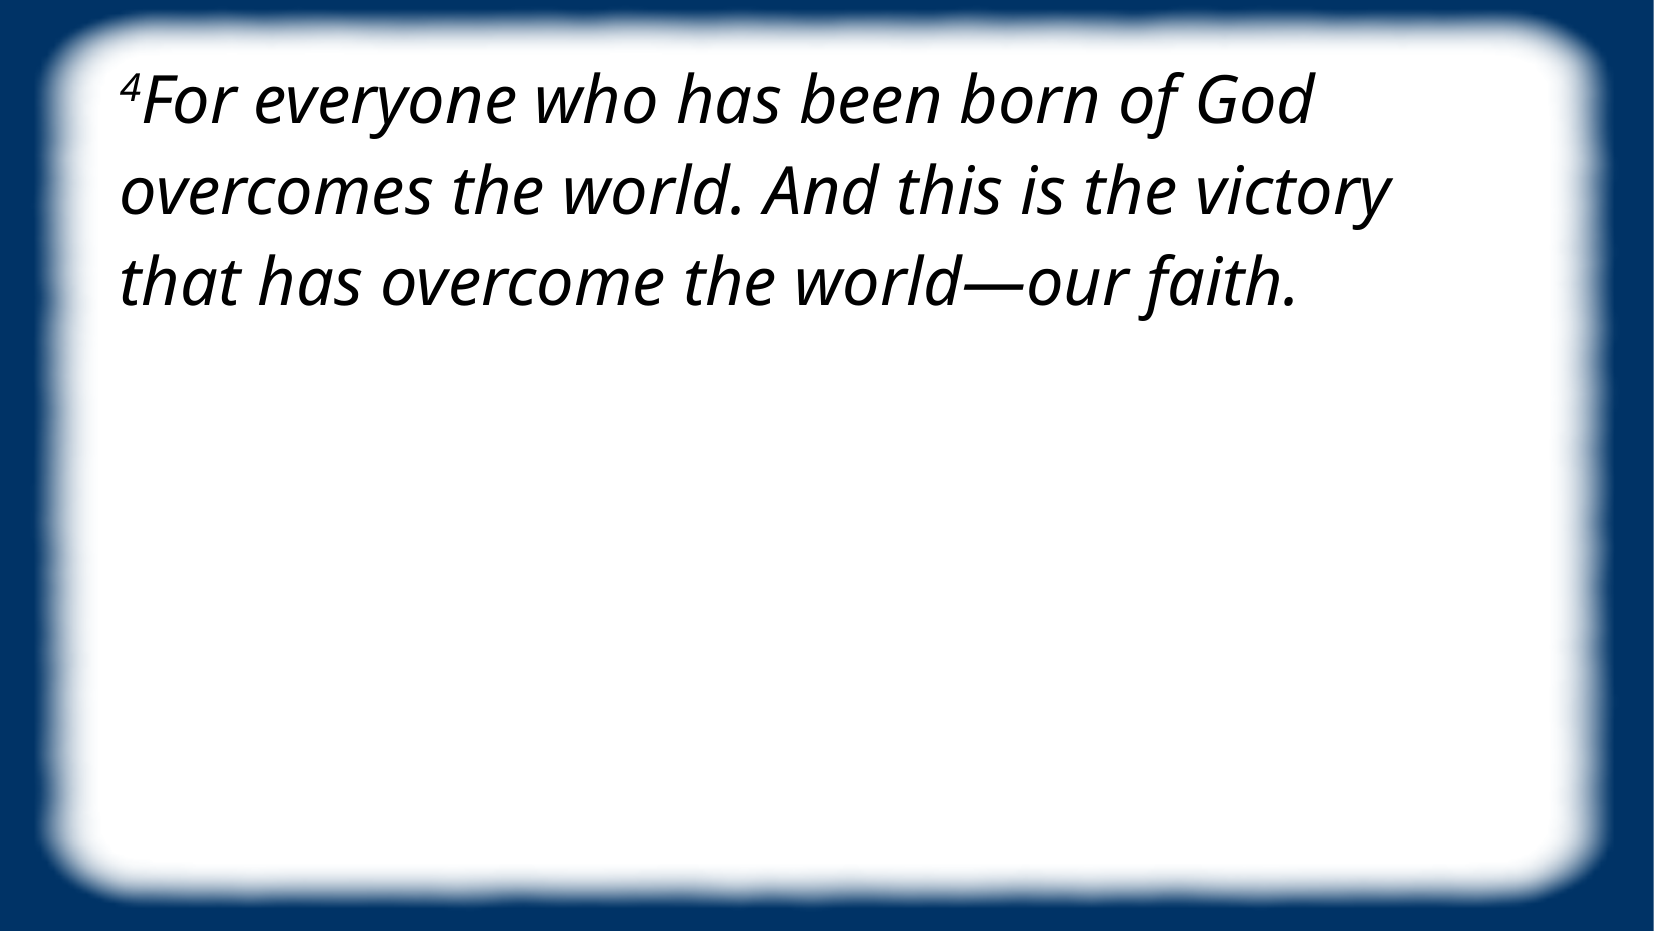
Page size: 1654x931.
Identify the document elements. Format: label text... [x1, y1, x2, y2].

text_box 4For everyone who has been born of God overcomes the world. And this is the victory that has overcome the world—our faith. [105, 45, 1546, 331]
picture [0, 0, 1654, 931]
